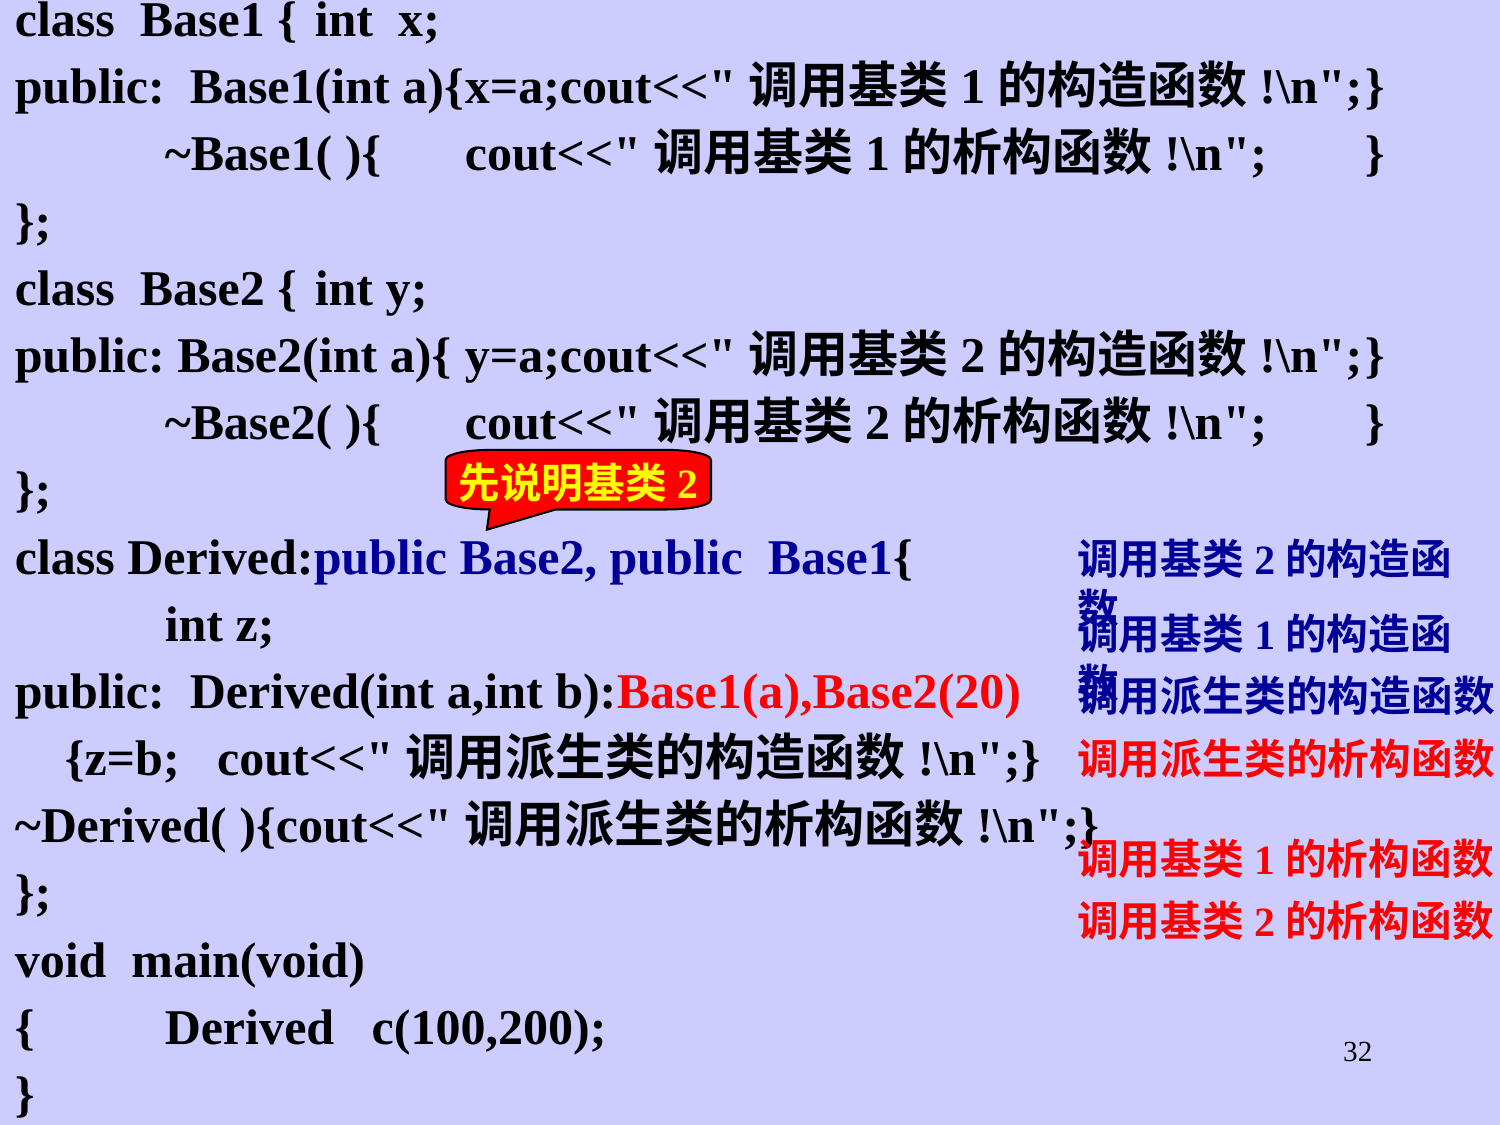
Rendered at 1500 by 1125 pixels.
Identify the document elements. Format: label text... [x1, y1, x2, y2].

text_box 调用基类1的构造函数 [1062, 599, 1500, 662]
text_box 调用基类2的构造函数 [1062, 524, 1500, 599]
text_box 先说明基类2 [445, 449, 712, 530]
text_box 调用派生类的析构函数 [1062, 725, 1500, 791]
text_box 调用基类2的析构函数 [1062, 887, 1500, 953]
text_box class Base1 { int x; public: Base1(int a){ x=a;cout<<"调用基类1的构造函数!\n"; } ~Base1( ){ cout<<"调用基类1的析构函数!\n"; } }; class Base2 { int y; public: Base2(int a){ y=a;cout<<"调用基类2的构造函数!\n"; } ~Base2( ){ cout<<"调用基类2的析构函数!\n"; } }; class Derived:public Base2, public Base1{ int z; public: Derived(int a,int b):Base1(a),Base2(20) {z=b; cout<<"调用派生类的构造函数!\n";} ~Derived( ){cout<<"调用派生类的析构函数!\n";} }; void main(void) { Derived c(100,200); } [0, 0, 1476, 1125]
text_box 调用基类1的析构函数 [1062, 825, 1500, 887]
text_box 调用派生类的构造函数 [1062, 662, 1500, 725]
